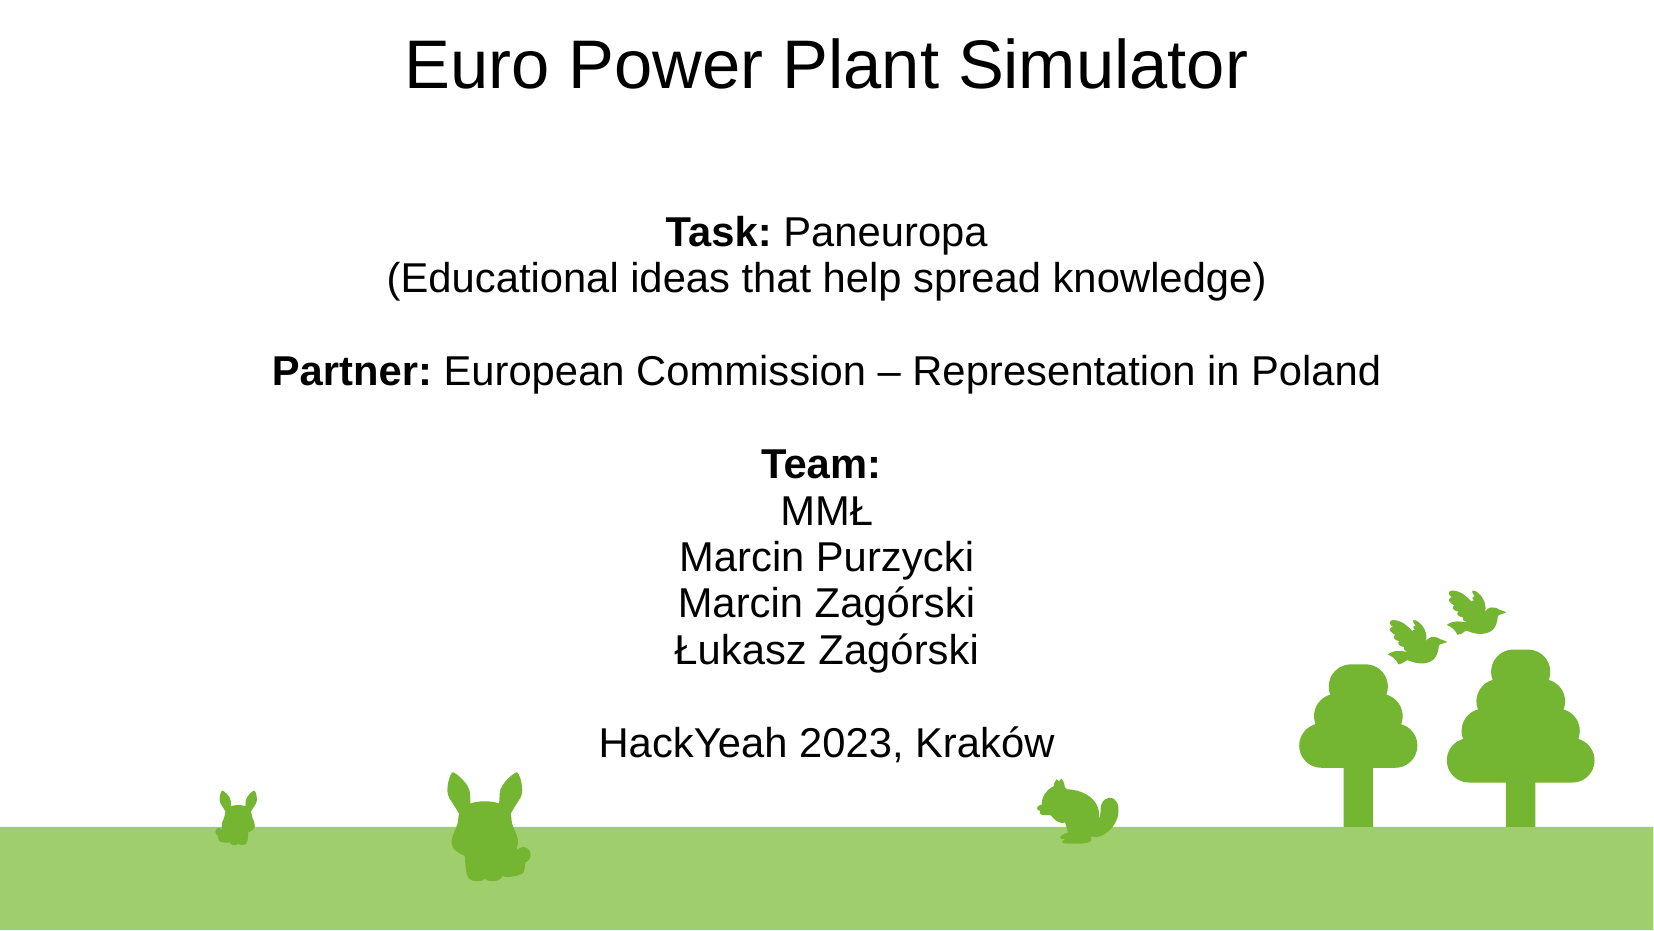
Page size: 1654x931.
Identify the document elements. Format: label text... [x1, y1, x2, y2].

subtitle Task: Paneuropa (Educational ideas that help spread knowledge) Partner: European Commission – Representation in Poland Team: MMŁ Marcin Purzycki Marcin Zagórski Łukasz Zagórski HackYeah 2023, Kraków [88, 206, 1565, 768]
title Euro Power Plant Simulator [88, 26, 1565, 181]
